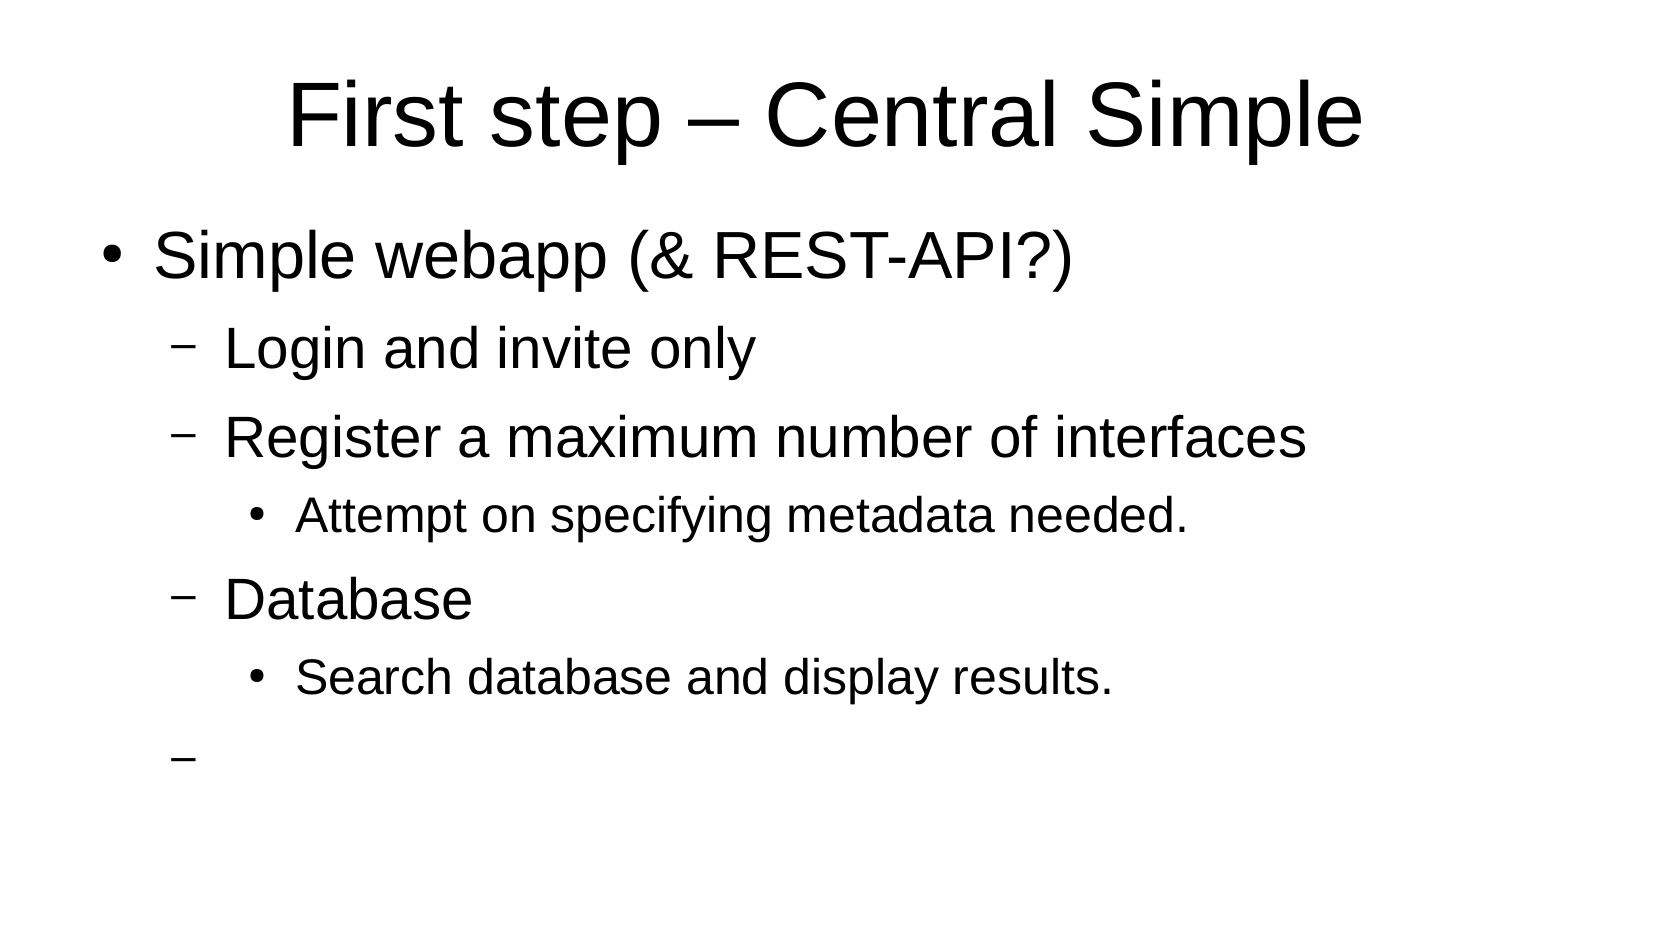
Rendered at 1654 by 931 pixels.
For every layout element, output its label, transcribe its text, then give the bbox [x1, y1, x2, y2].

title First step – Central Simple [82, 37, 1571, 193]
list Simple webapp (& REST-API?) Login and invite only Register a maximum number of interfaces Attempt on specifying metadata needed. Database Search database and display results. [82, 217, 1571, 758]
